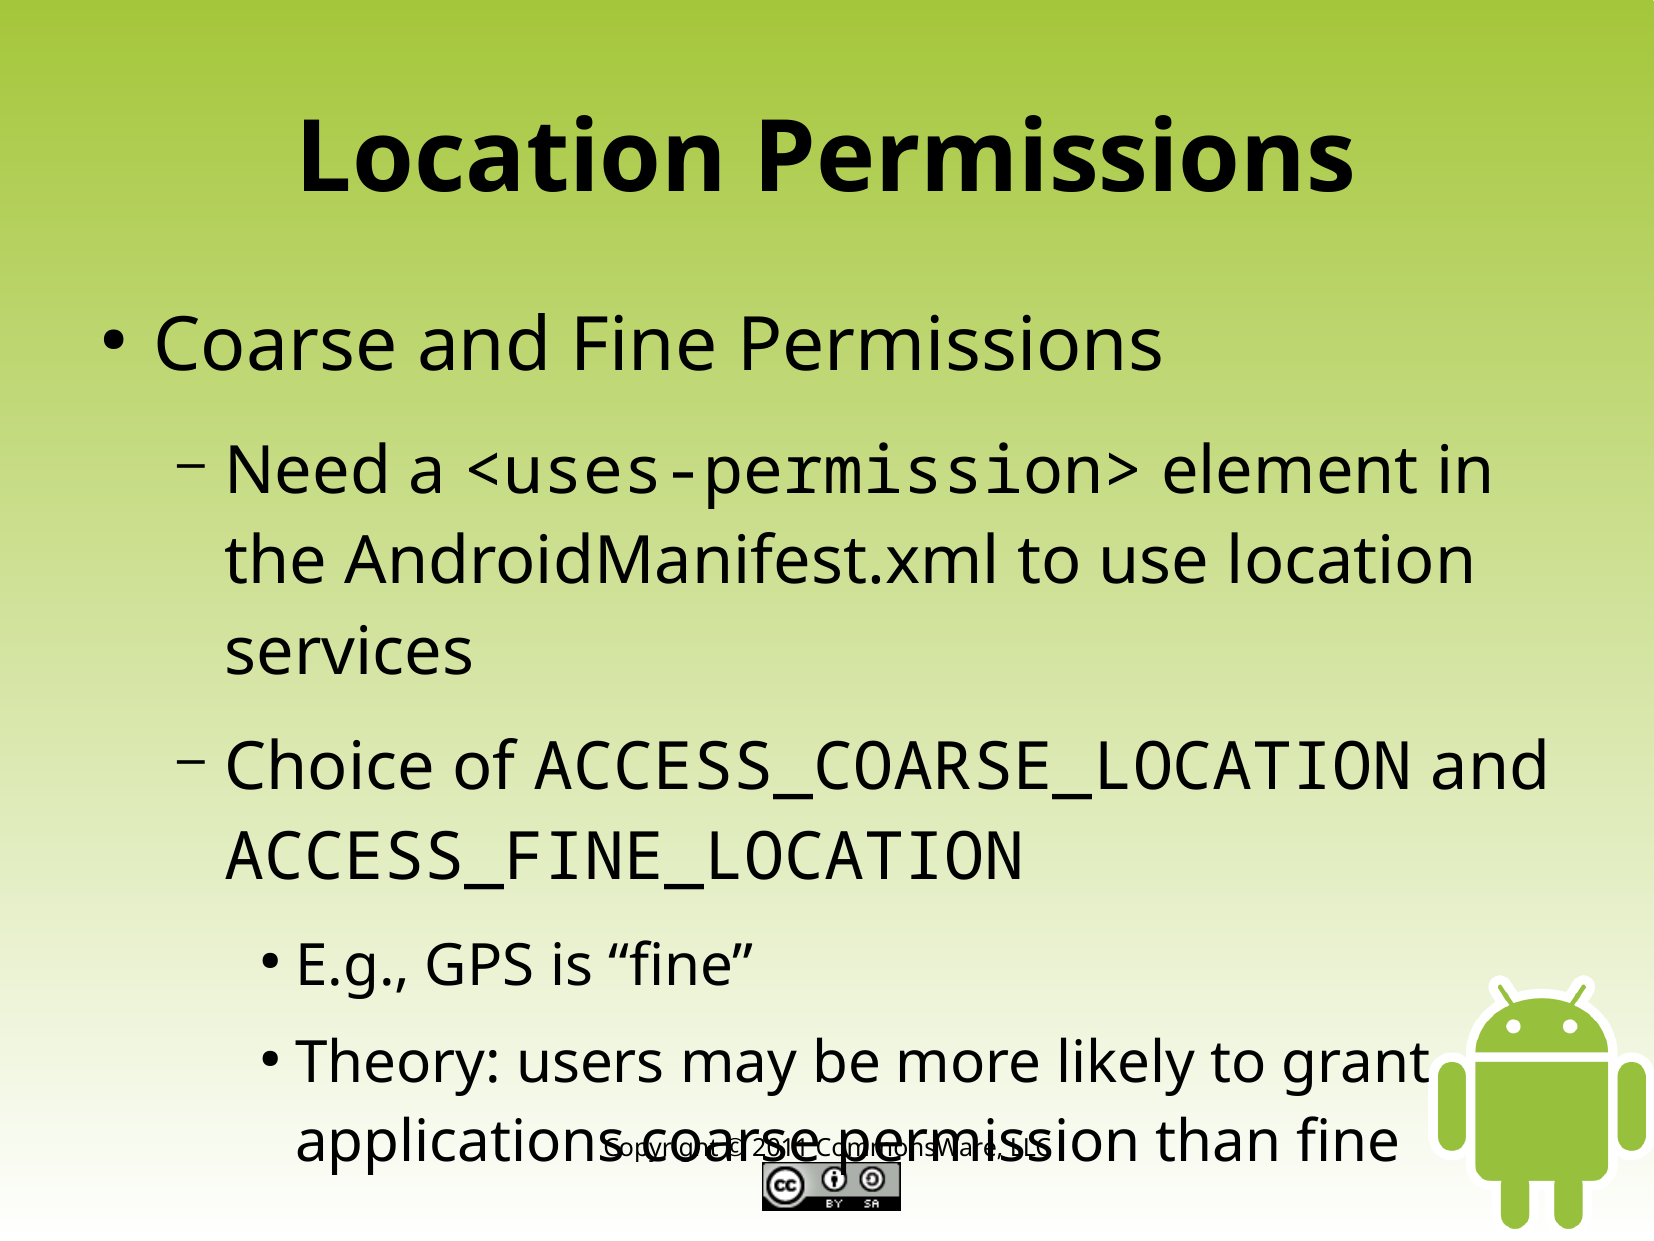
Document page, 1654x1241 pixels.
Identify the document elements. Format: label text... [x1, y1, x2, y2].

title Location Permissions [82, 49, 1571, 257]
list Coarse and Fine Permissions Need a <uses-permission> element in the AndroidManifest.xml to use location services Choice of ACCESS_COARSE_LOCATION and ACCESS_FINE_LOCATION E.g., GPS is “fine” Theory: users may be more likely to grant applications coarse permission than fine [82, 290, 1571, 1109]
picture [762, 1162, 901, 1211]
picture [1428, 975, 1654, 1238]
